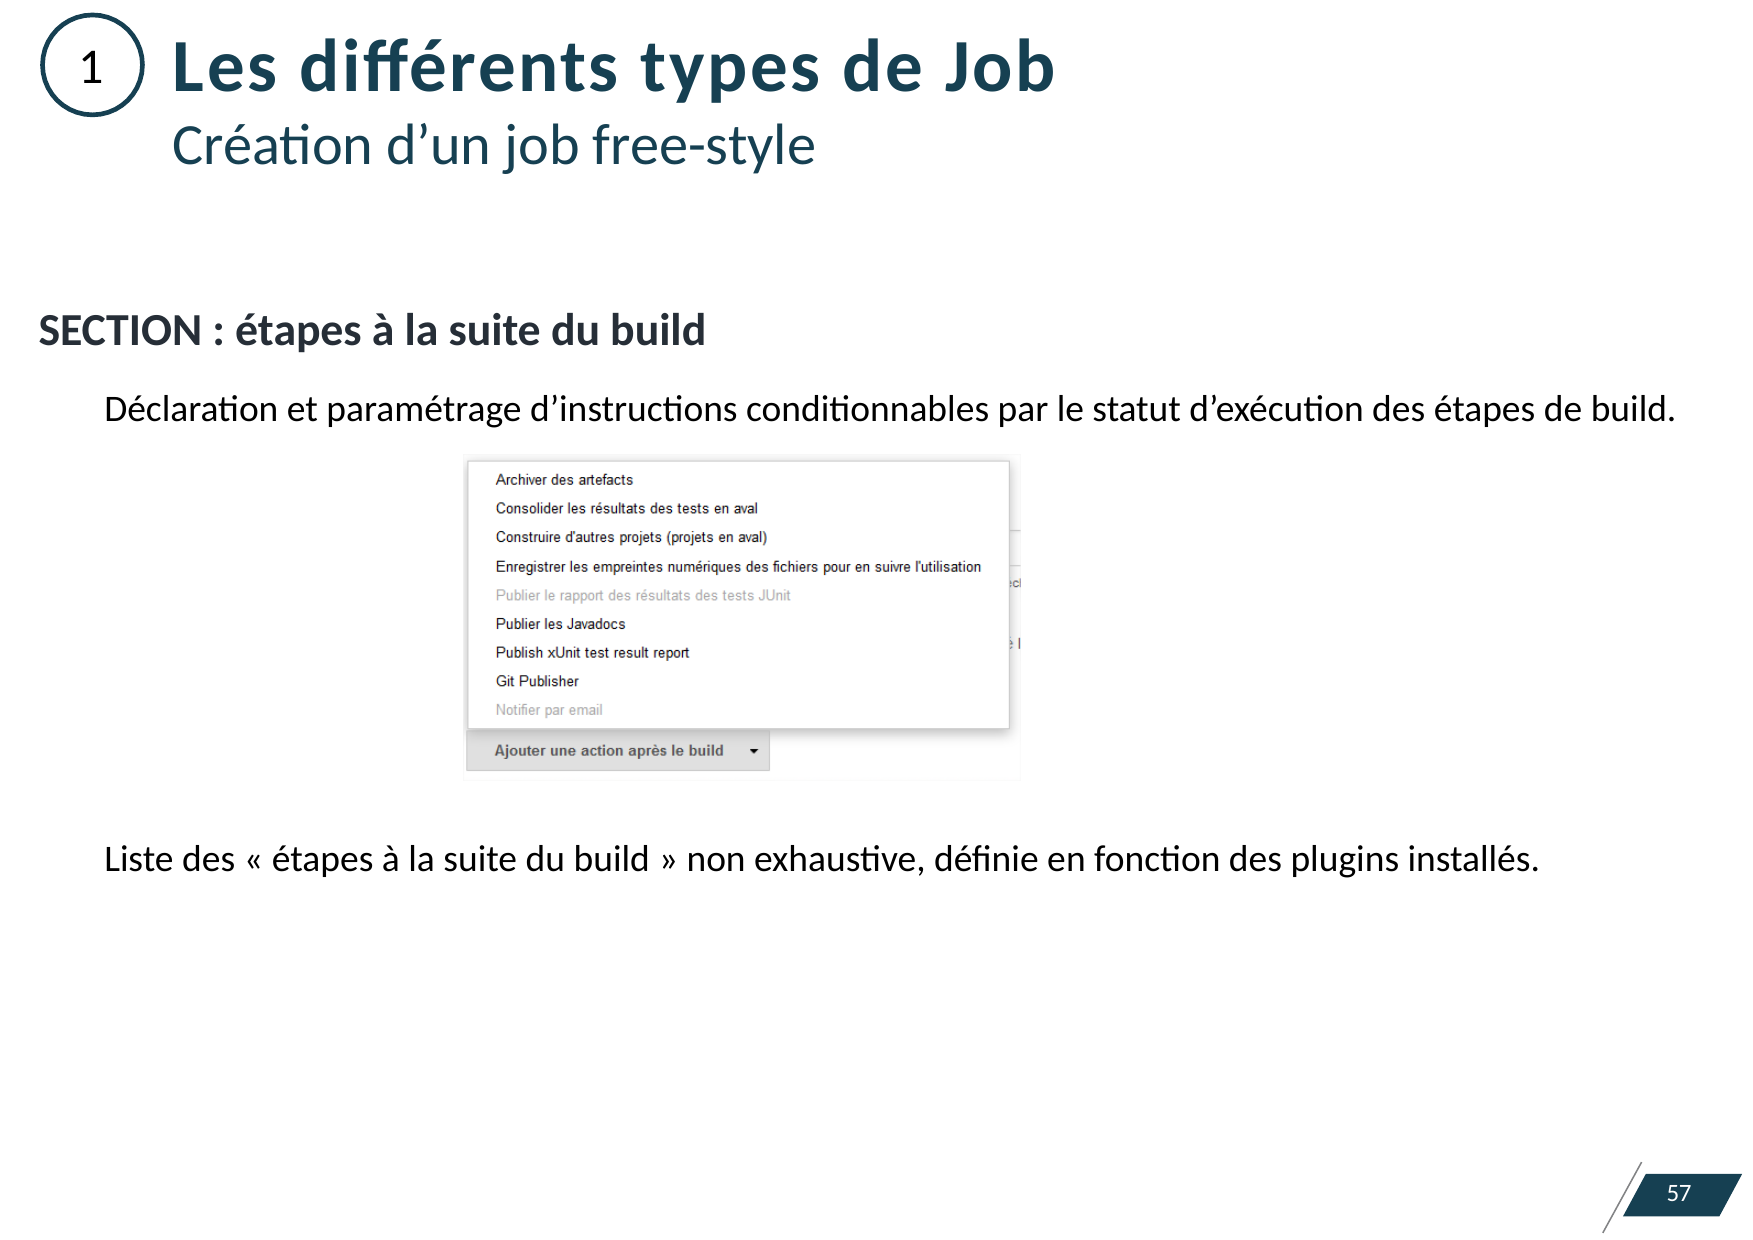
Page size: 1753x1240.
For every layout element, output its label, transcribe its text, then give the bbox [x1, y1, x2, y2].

text_box 1 [76, 31, 109, 94]
title Les différents types de Job Création d’un job free-style [172, 16, 1580, 178]
picture [463, 454, 1021, 781]
text_box SECTION : étapes à la suite du build Déclaration et paramétrage d’instructions conditionnables par le statut d’exécution des étapes de build. Liste des « étapes à la suite du build » non exhaustive, définie en fonction des plugins installés. [38, 299, 1753, 880]
text_box 57 [1638, 1169, 1707, 1215]
